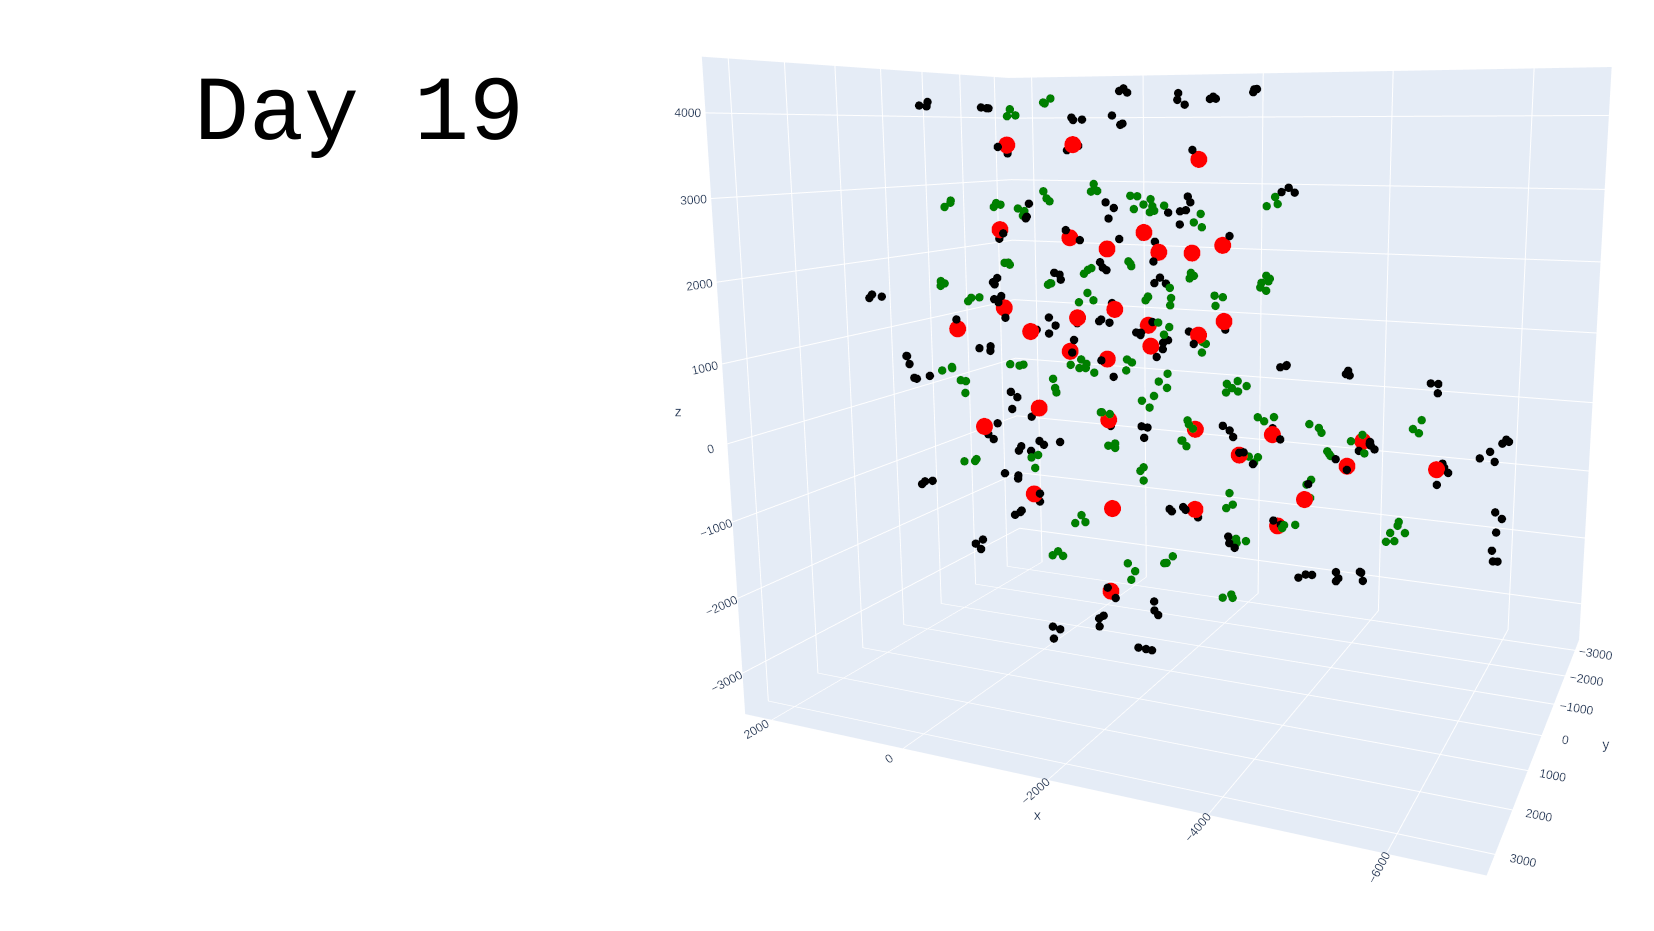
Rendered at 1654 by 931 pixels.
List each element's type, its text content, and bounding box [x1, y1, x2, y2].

title Day 19 [82, 37, 636, 193]
picture [636, 0, 1654, 931]
